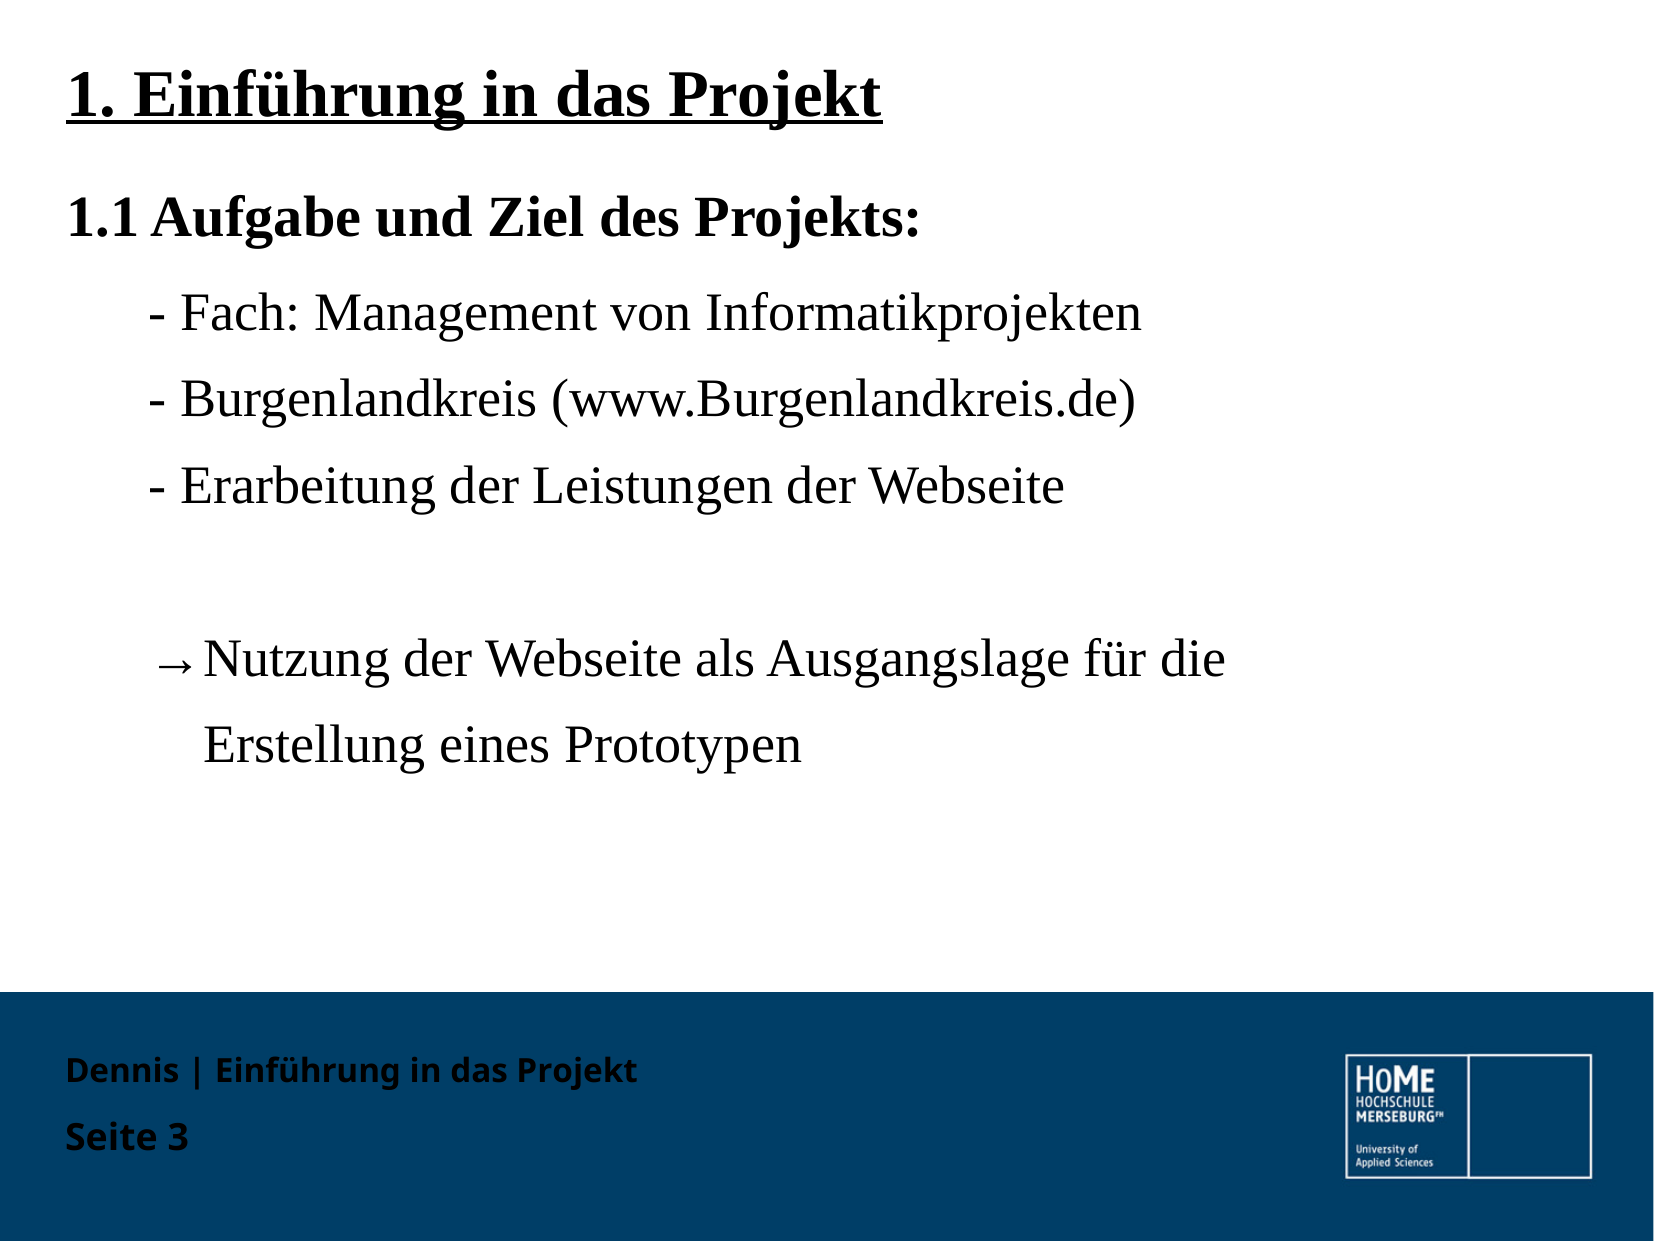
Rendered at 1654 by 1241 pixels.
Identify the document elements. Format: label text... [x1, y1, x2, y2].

title 1. Einführung in das Projekt [51, 49, 1570, 139]
picture [0, 992, 1654, 1241]
list 1.1 Aufgabe und Ziel des Projekts: - Fach: Management von Informatikprojekten - Burgenlandkreis (www.Burgenlandkreis.de) - Erarbeitung der Leistungen der Webseite →Nutzung der Webseite als Ausgangslage für die Erstellung eines Prototypen [51, 177, 1588, 977]
